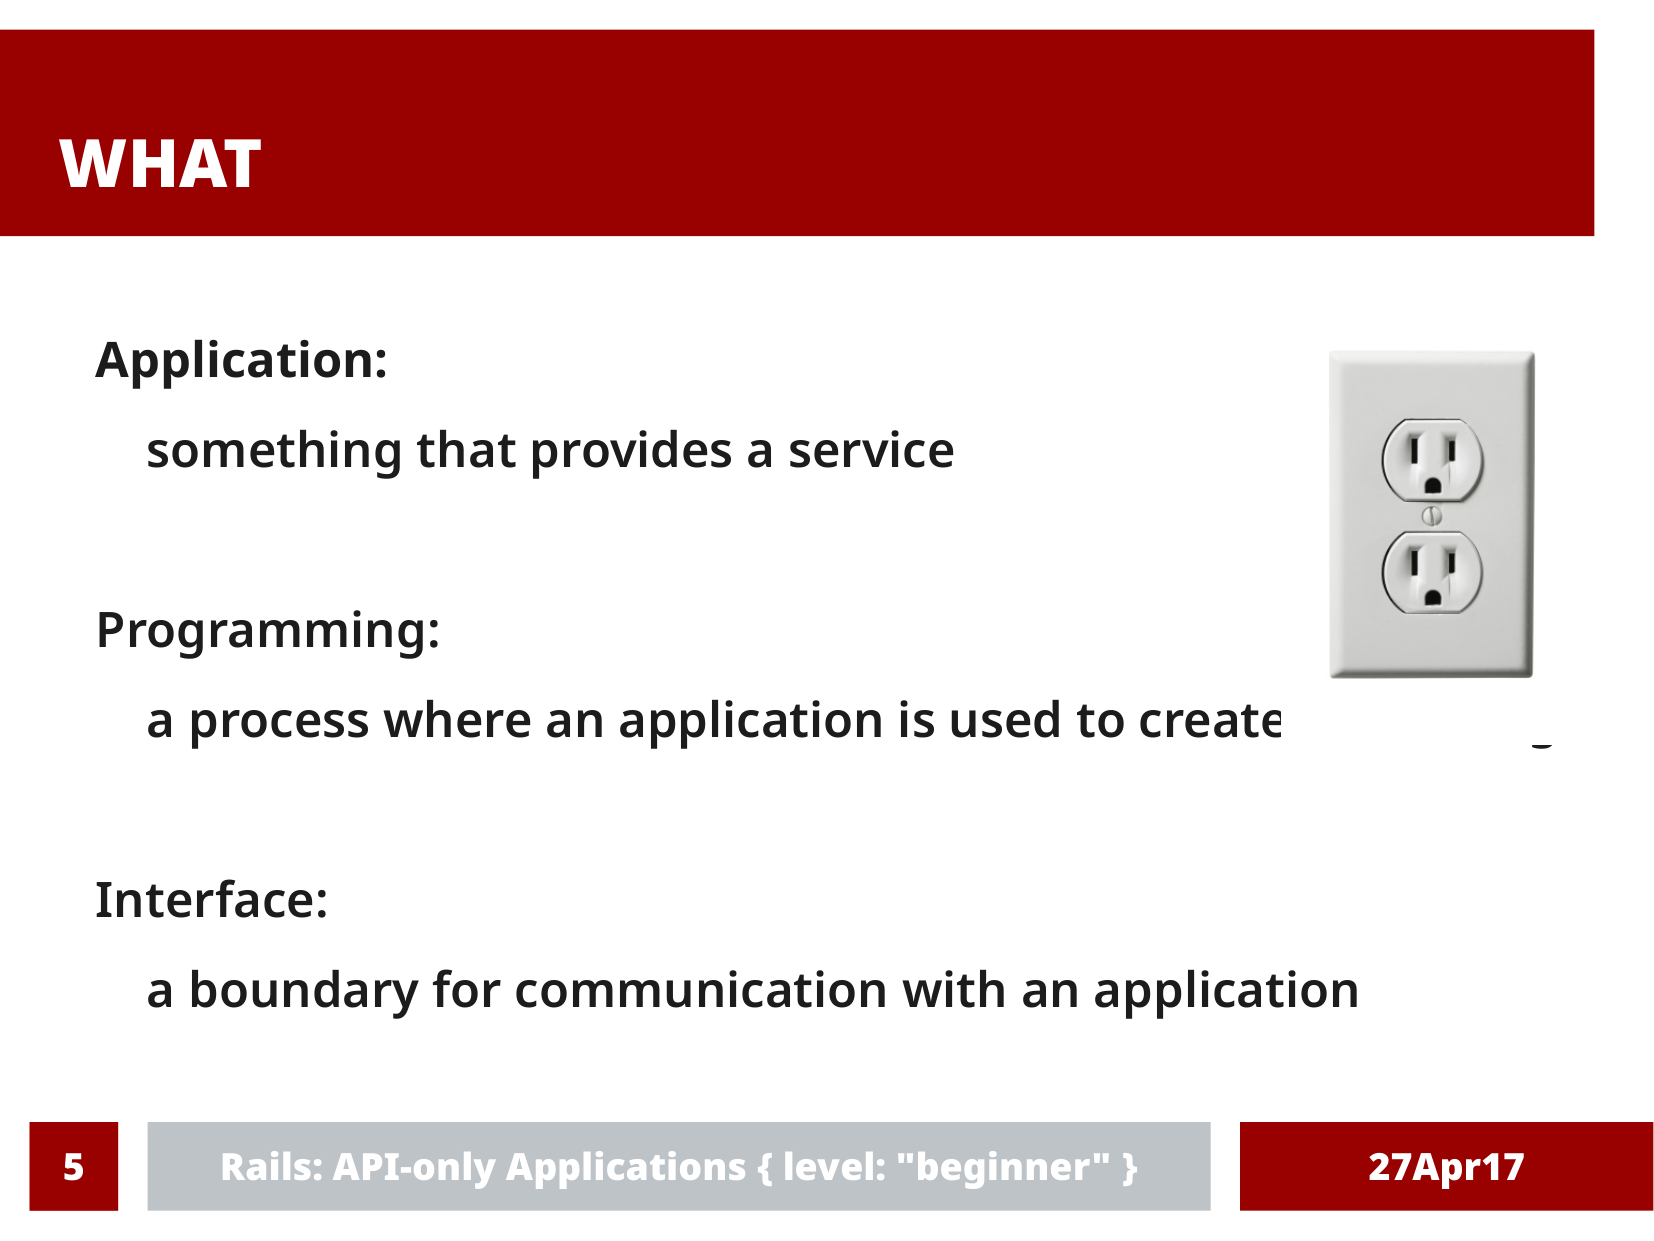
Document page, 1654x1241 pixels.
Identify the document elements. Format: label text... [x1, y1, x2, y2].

picture [1281, 293, 1584, 745]
title WHAT [59, 59, 1595, 207]
list Application: something that provides a service Programming: a process where an application is used to create something Interface: a boundary for communication with an application [59, 324, 1565, 1093]
